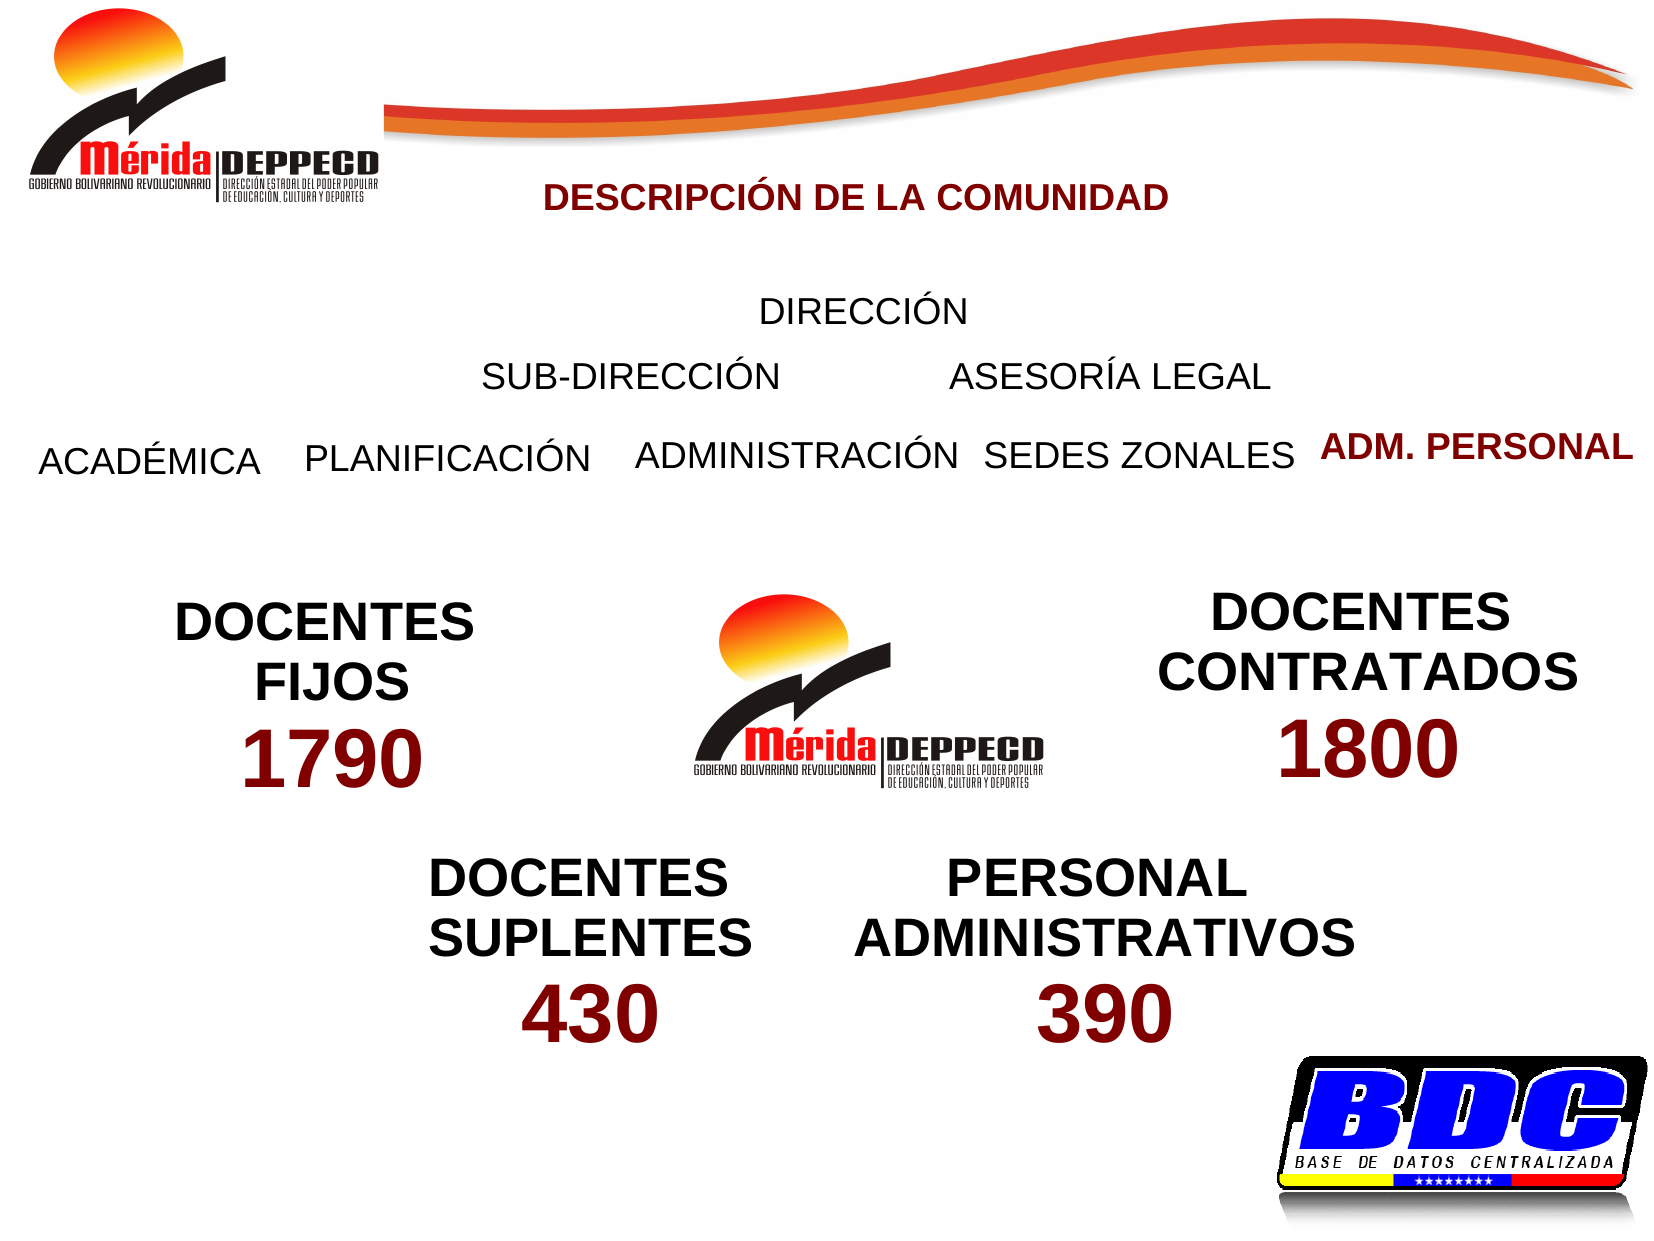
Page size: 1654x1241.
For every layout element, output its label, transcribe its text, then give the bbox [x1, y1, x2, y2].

picture [1269, 1048, 1654, 1241]
text_box DESCRIPCIÓN DE LA COMUNIDAD [88, 148, 1625, 284]
text_box ADMINISTRACIÓN [620, 427, 968, 485]
text_box PERSONAL ADMINISTRATIVOS 390 [838, 840, 1373, 1069]
text_box ACADÉMICA [23, 433, 276, 491]
text_box DOCENTES CONTRATADOS 1800 [1142, 574, 1595, 804]
text_box SUB-DIRECCIÓN [466, 348, 796, 435]
text_box DOCENTES FIJOS 1790 [159, 584, 507, 814]
text_box SEDES ZONALES [968, 427, 1311, 485]
text_box ASESORÍA LEGAL [934, 348, 1287, 406]
picture [688, 590, 1049, 793]
text_box PLANIFICACIÓN [289, 431, 607, 488]
text_box DOCENTES SUPLENTES 430 [413, 840, 770, 1069]
text_box ADM. PERSONAL [1305, 419, 1648, 476]
text_box DIRECCIÓN [743, 283, 984, 343]
picture [23, 2, 1646, 207]
